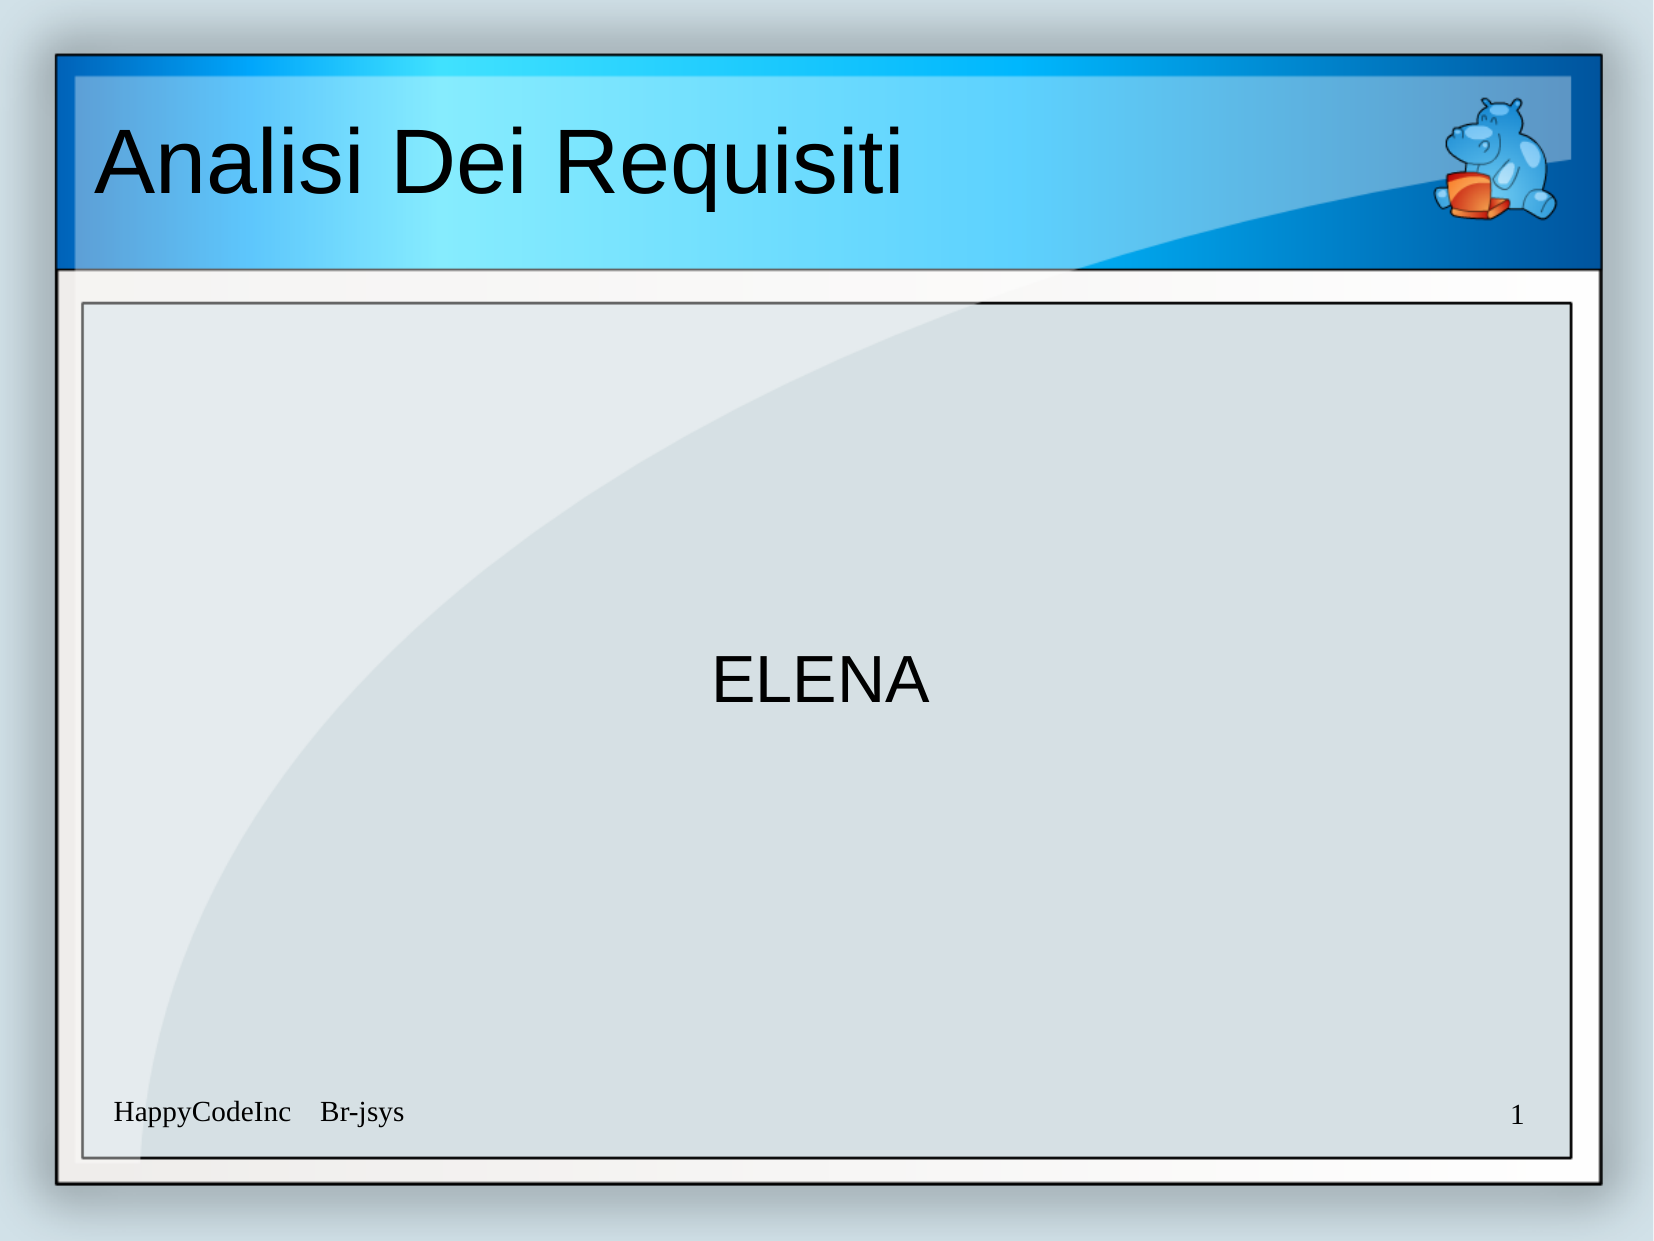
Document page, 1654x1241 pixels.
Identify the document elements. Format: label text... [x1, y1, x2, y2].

picture [0, 0, 1654, 1241]
title Analisi Dei Requisiti [59, 58, 1388, 266]
subtitle ELENA [76, 295, 1565, 1064]
